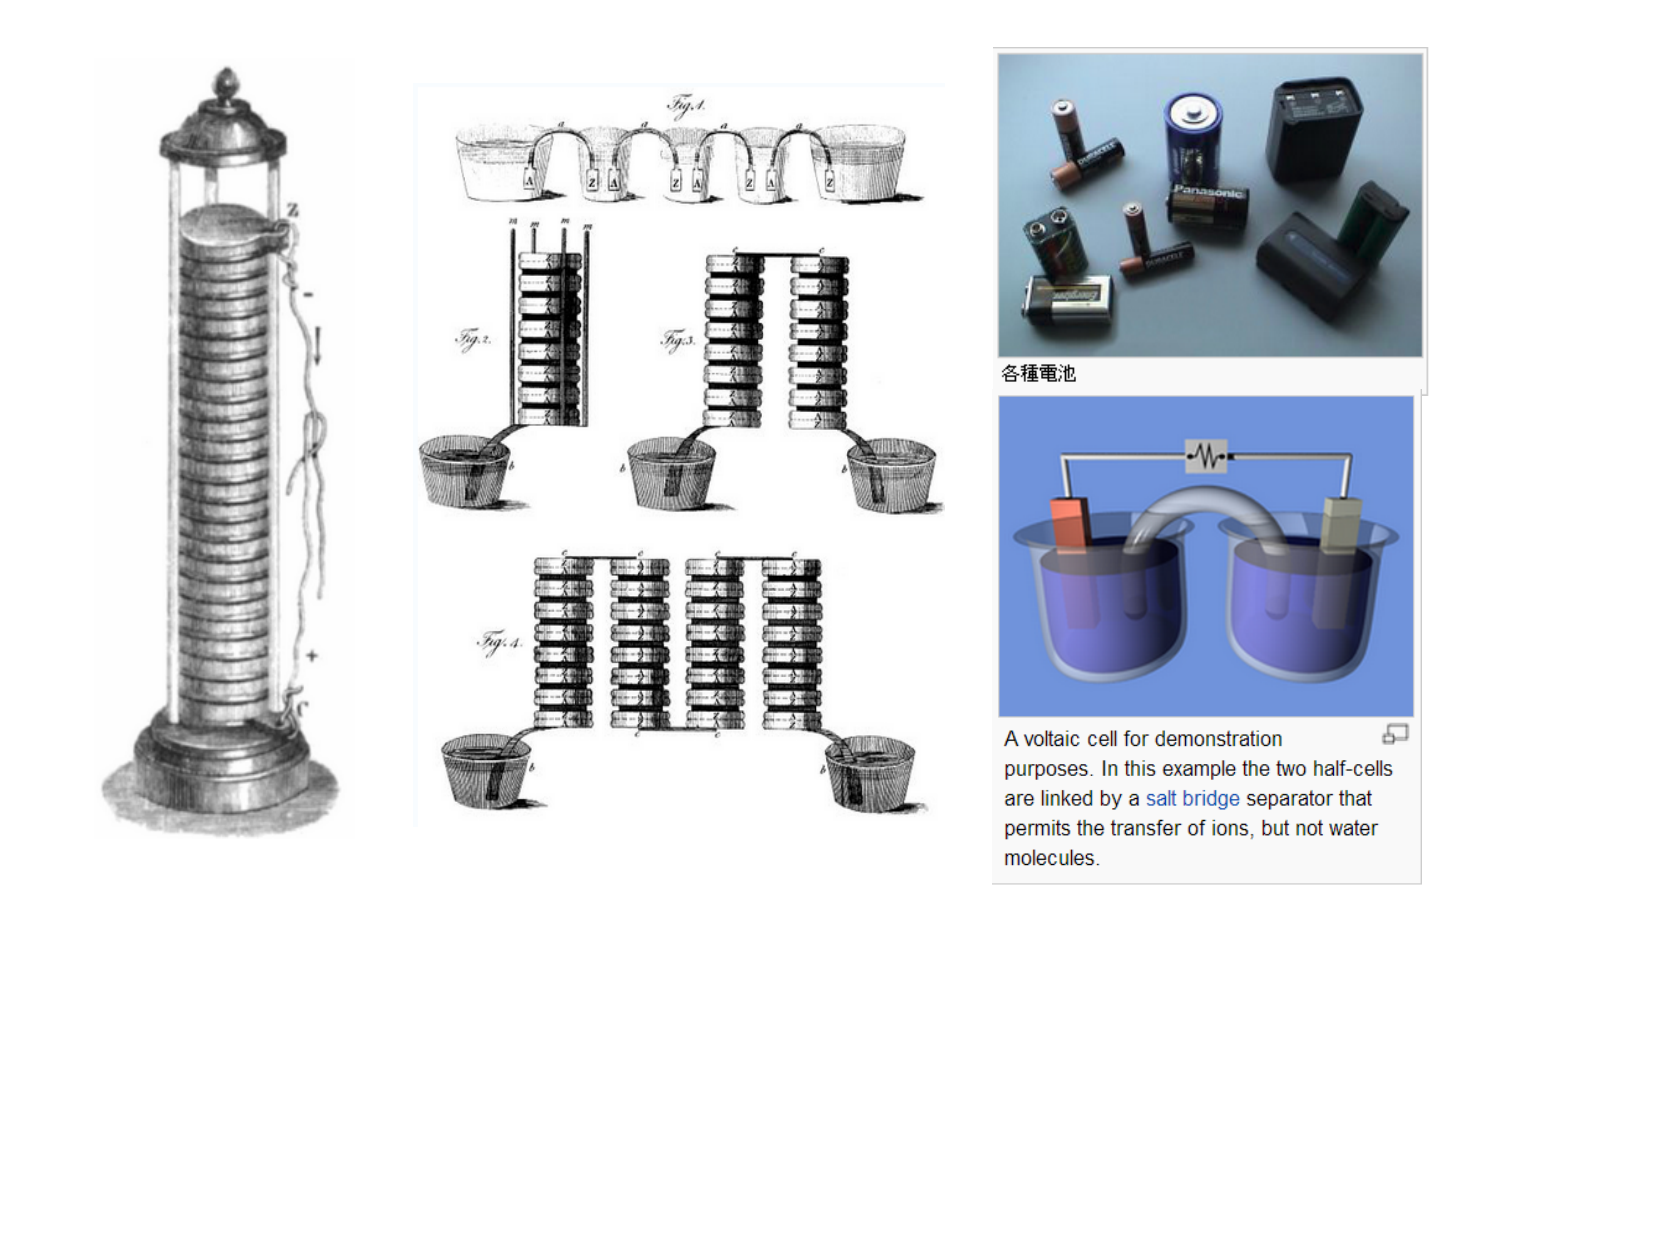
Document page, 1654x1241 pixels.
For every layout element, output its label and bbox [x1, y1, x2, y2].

picture [94, 58, 355, 839]
picture [992, 47, 1430, 886]
picture [413, 83, 945, 827]
